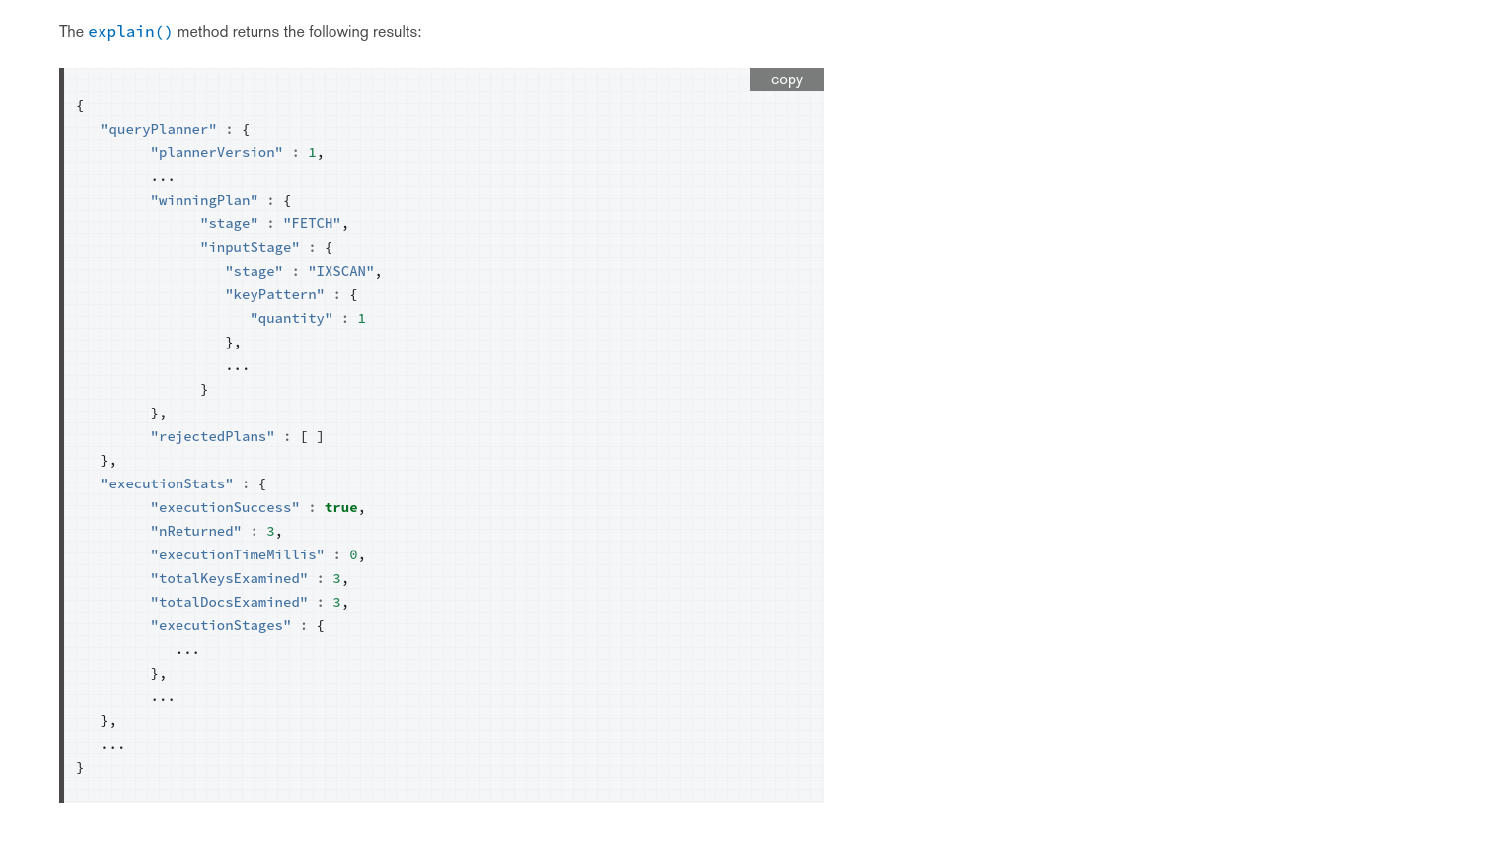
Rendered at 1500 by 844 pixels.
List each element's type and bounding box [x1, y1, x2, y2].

picture [24, 9, 868, 819]
